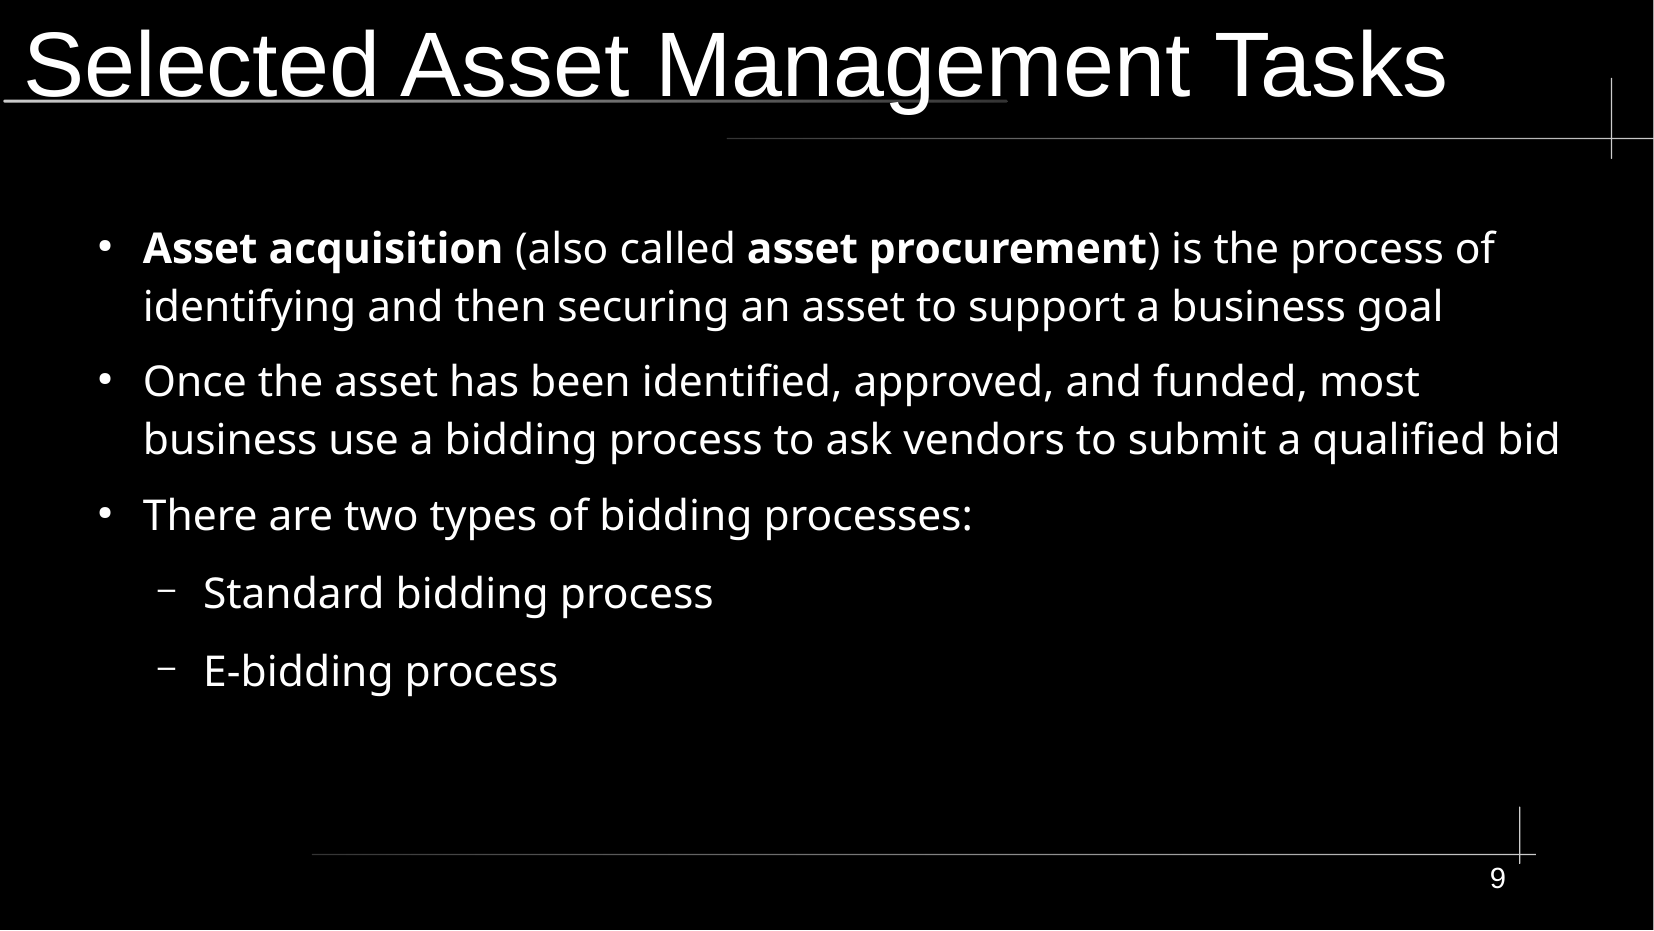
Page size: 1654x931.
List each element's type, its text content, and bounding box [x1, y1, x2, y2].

list Asset acquisition (also called asset procurement) is the process of identifying and then securing an asset to support a business goal Once the asset has been identified, approved, and funded, most business use a bidding process to ask vendors to submit a qualified bid There are two types of bidding processes: Standard bidding process E-bidding process [82, 217, 1571, 758]
title Selected Asset Management Tasks [23, 11, 1589, 119]
